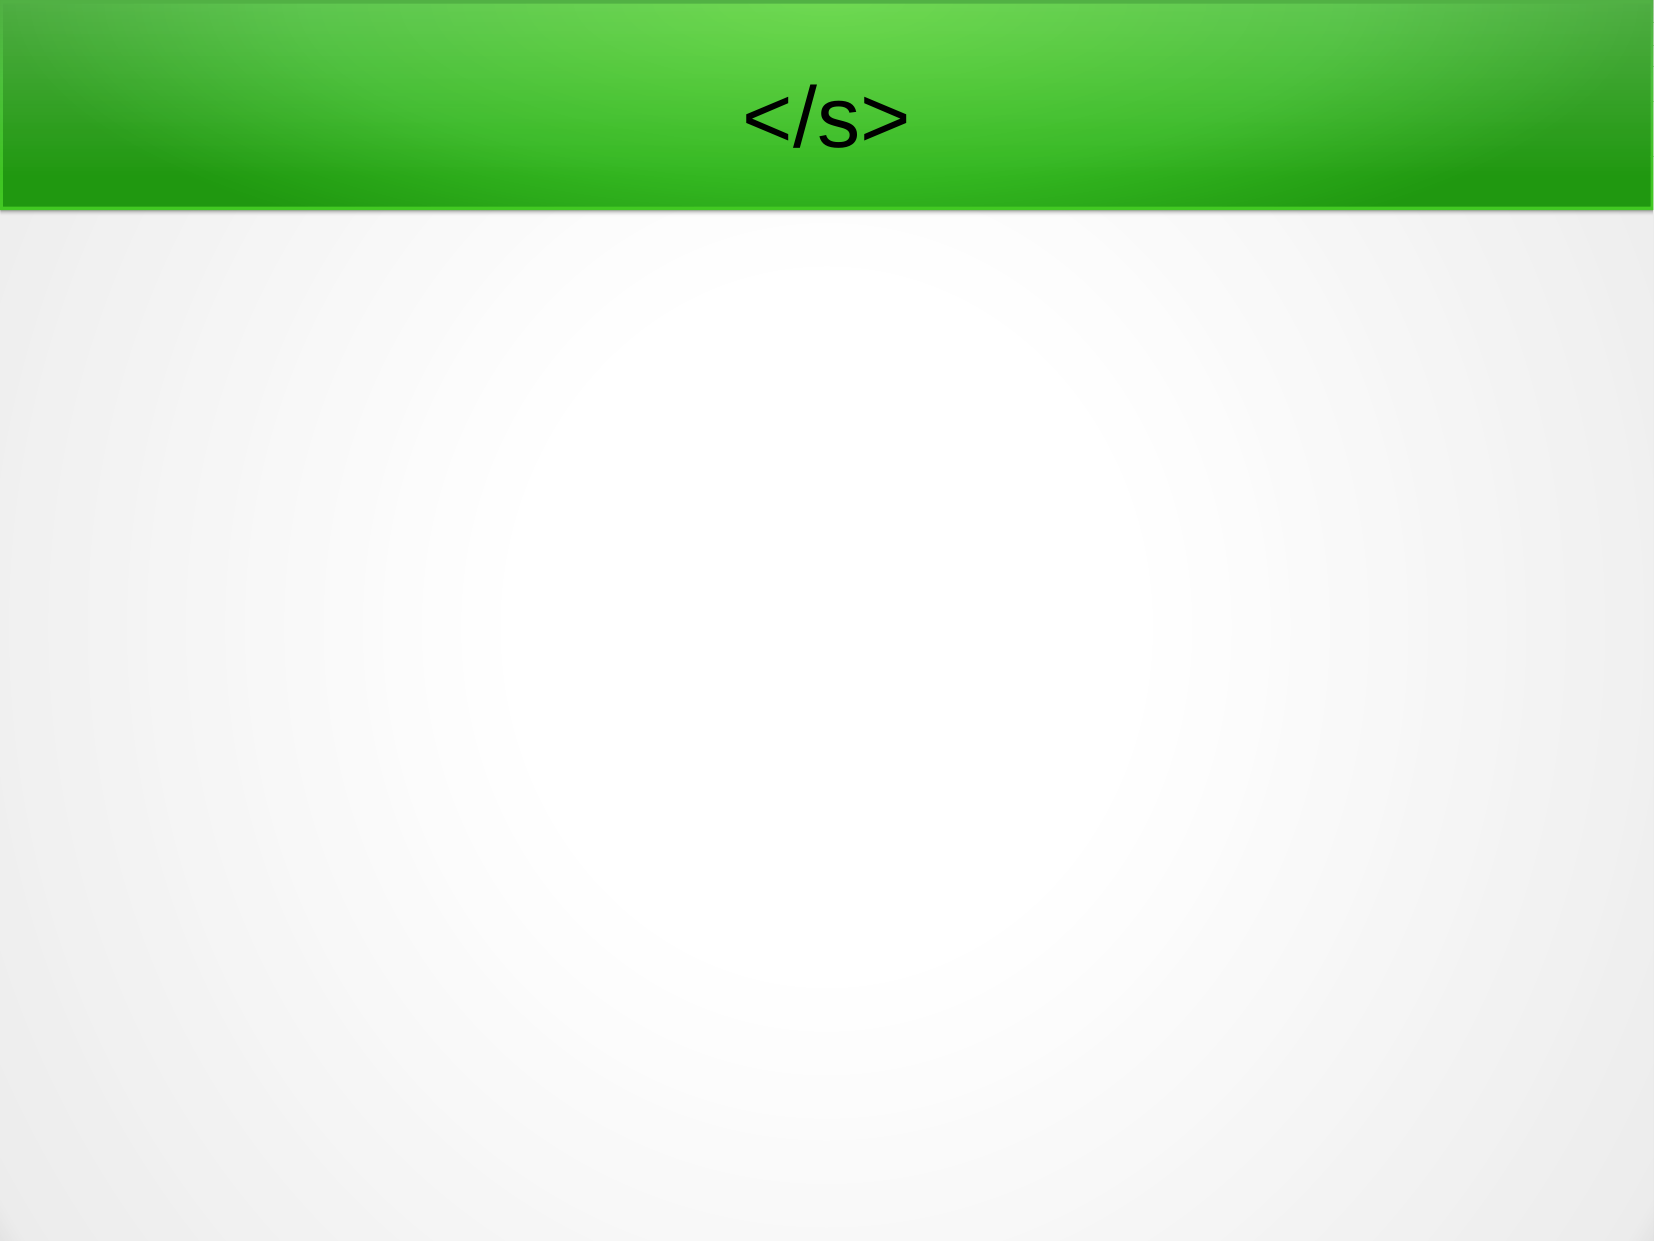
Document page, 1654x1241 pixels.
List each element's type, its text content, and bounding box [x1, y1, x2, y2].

title </s> [82, 47, 1571, 189]
